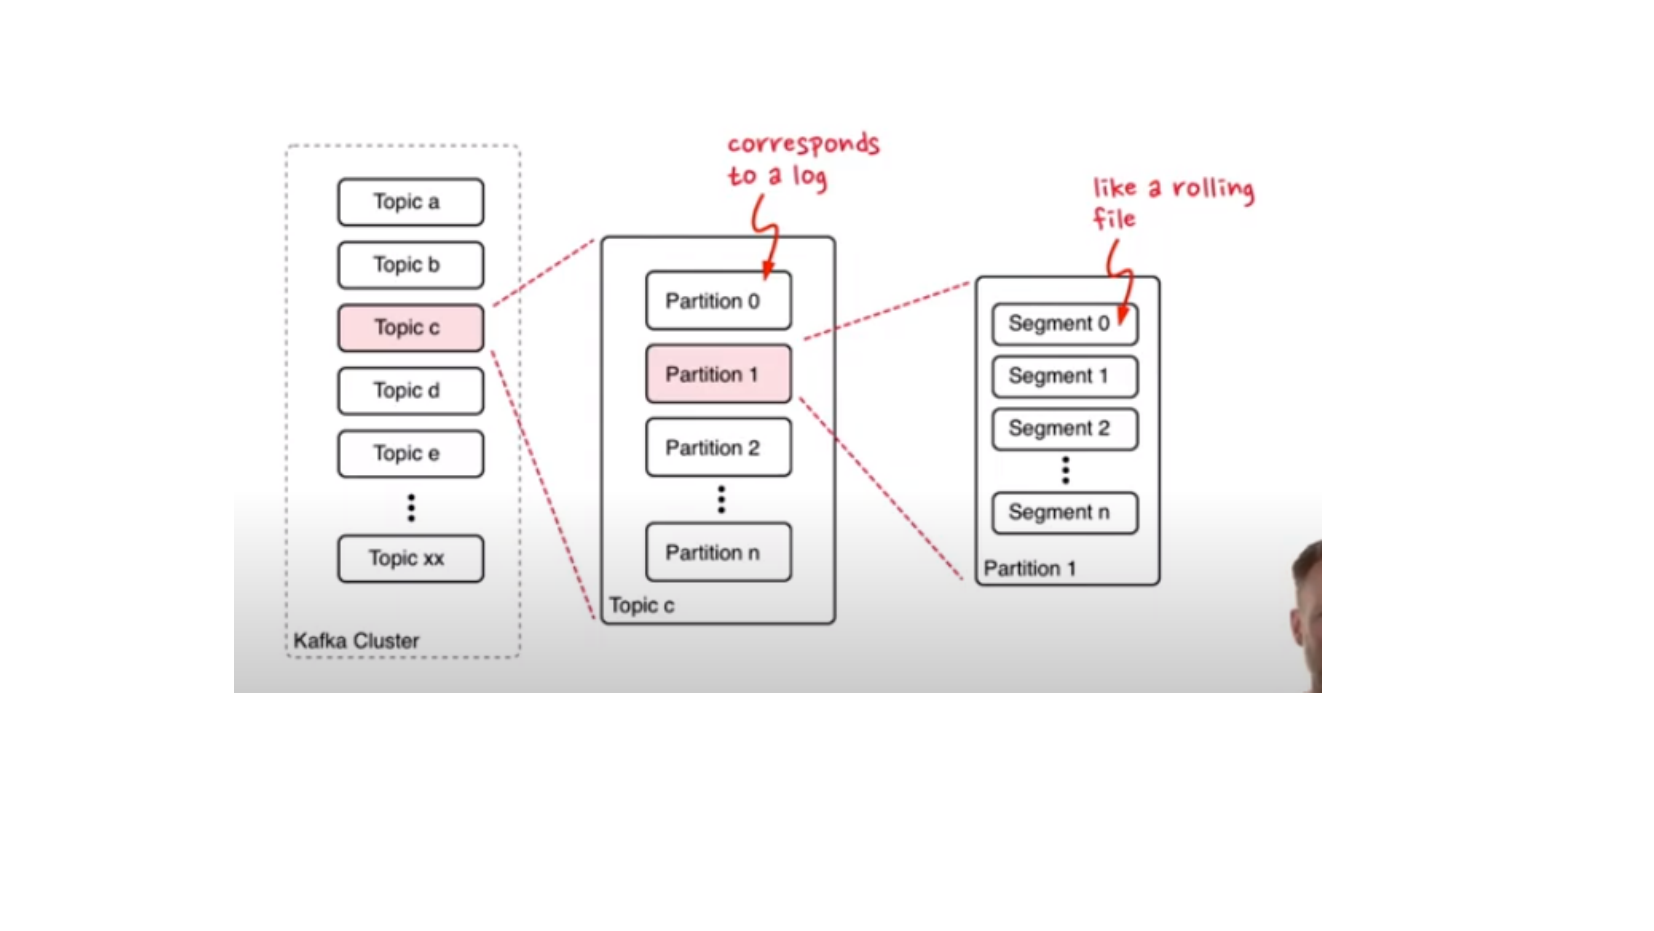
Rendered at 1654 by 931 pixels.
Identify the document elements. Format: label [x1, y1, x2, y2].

picture [234, 76, 1322, 693]
